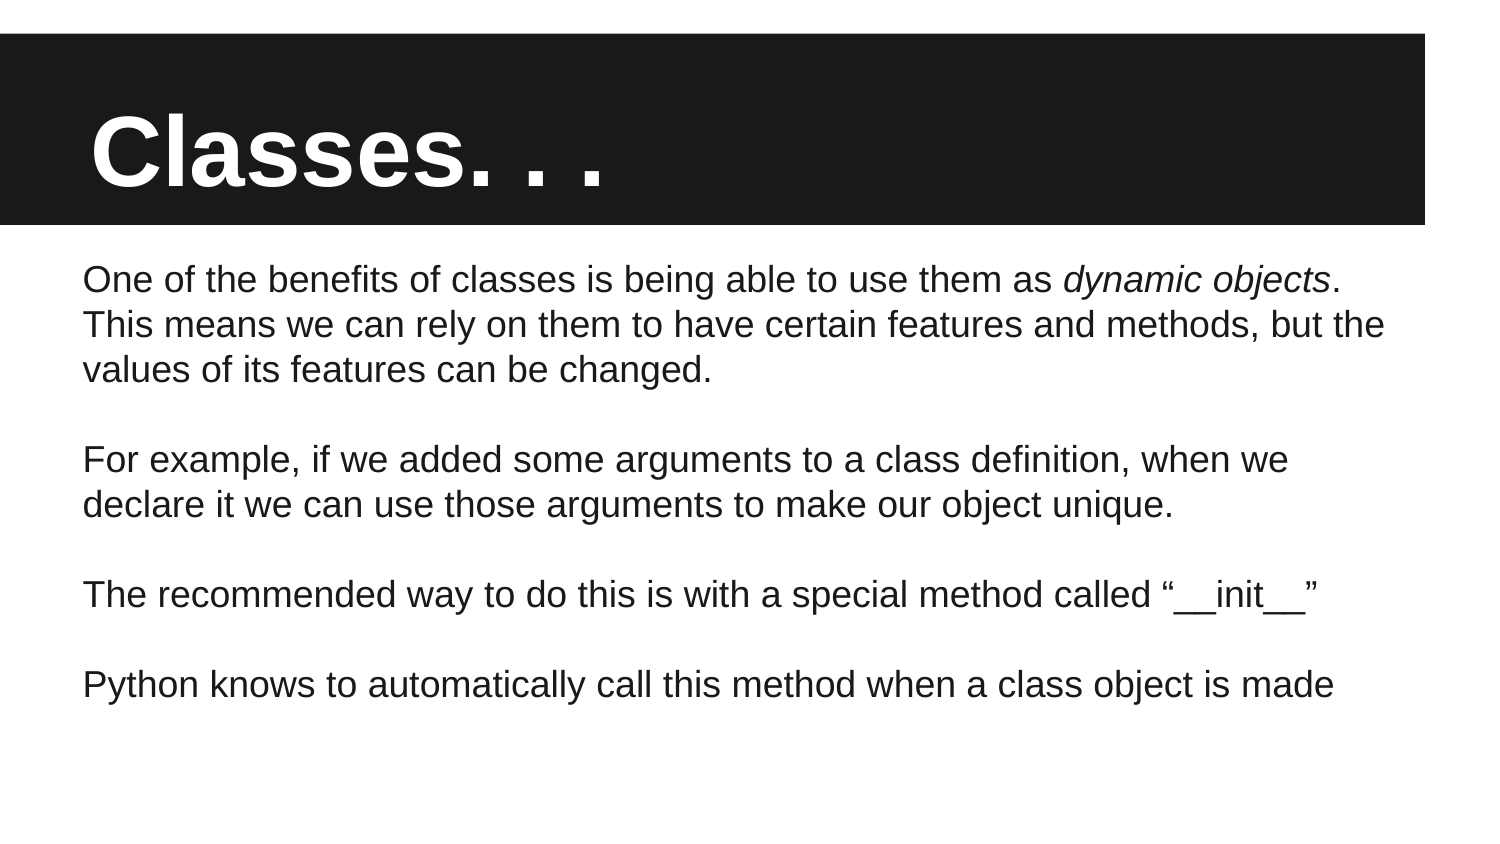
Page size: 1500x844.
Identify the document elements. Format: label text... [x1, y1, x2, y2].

title Classes. . . [75, 33, 1425, 221]
list One of the benefits of classes is being able to use them as dynamic objects. This means we can rely on them to have certain features and methods, but the values of its features can be changed. For example, if we added some arguments to a class definition, when we declare it we can use those arguments to make our object unique. The recommended way to do this is with a special method called “__init__” Python knows to automatically call this method when a class object is made [67, 239, 1418, 838]
